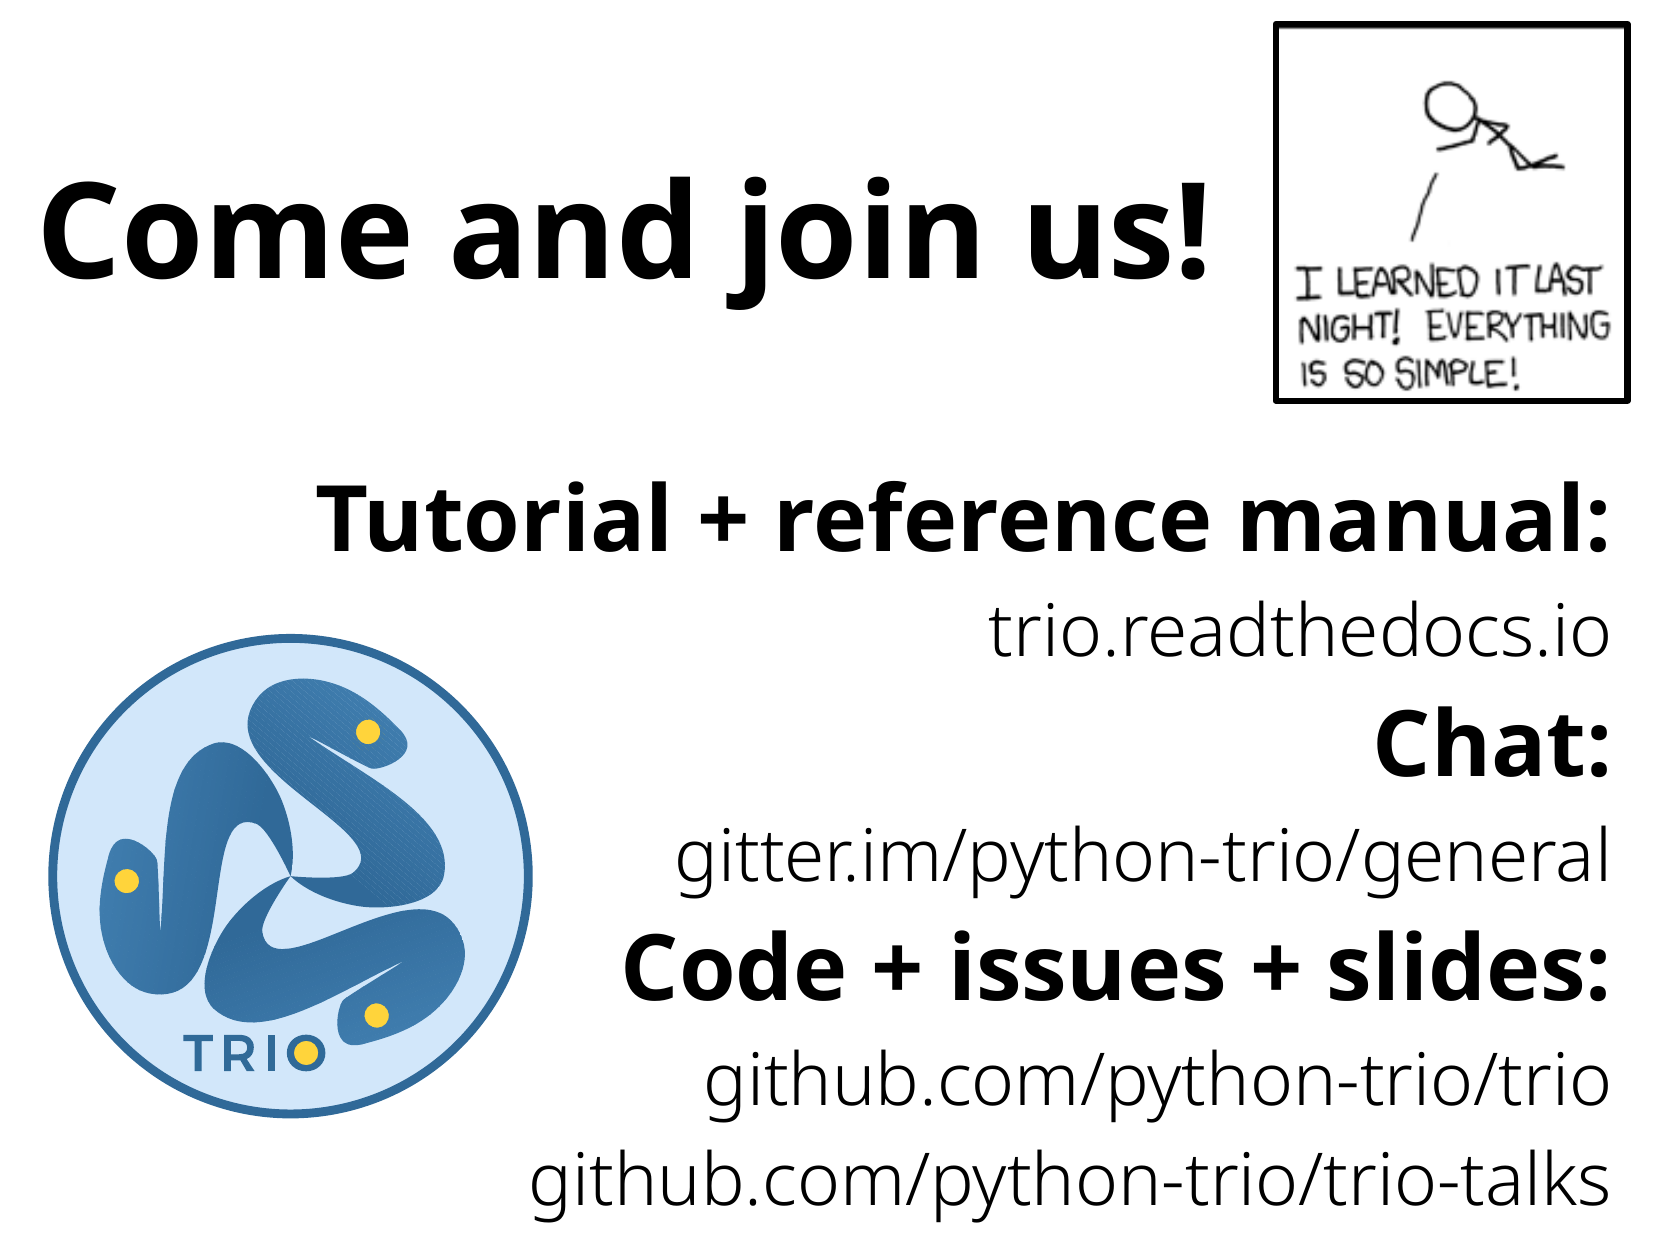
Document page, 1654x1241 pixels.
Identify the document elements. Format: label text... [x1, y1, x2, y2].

picture [1279, 27, 1625, 398]
text_box Come and join us! [22, 128, 1438, 469]
picture [48, 633, 533, 1119]
title Tutorial + reference manual: trio.readthedocs.io Chat: gitter.im/python-trio/general Code + issues + slides: github.com/python-trio/trio github.com/python-trio/trio-talks [189, 494, 1613, 1186]
